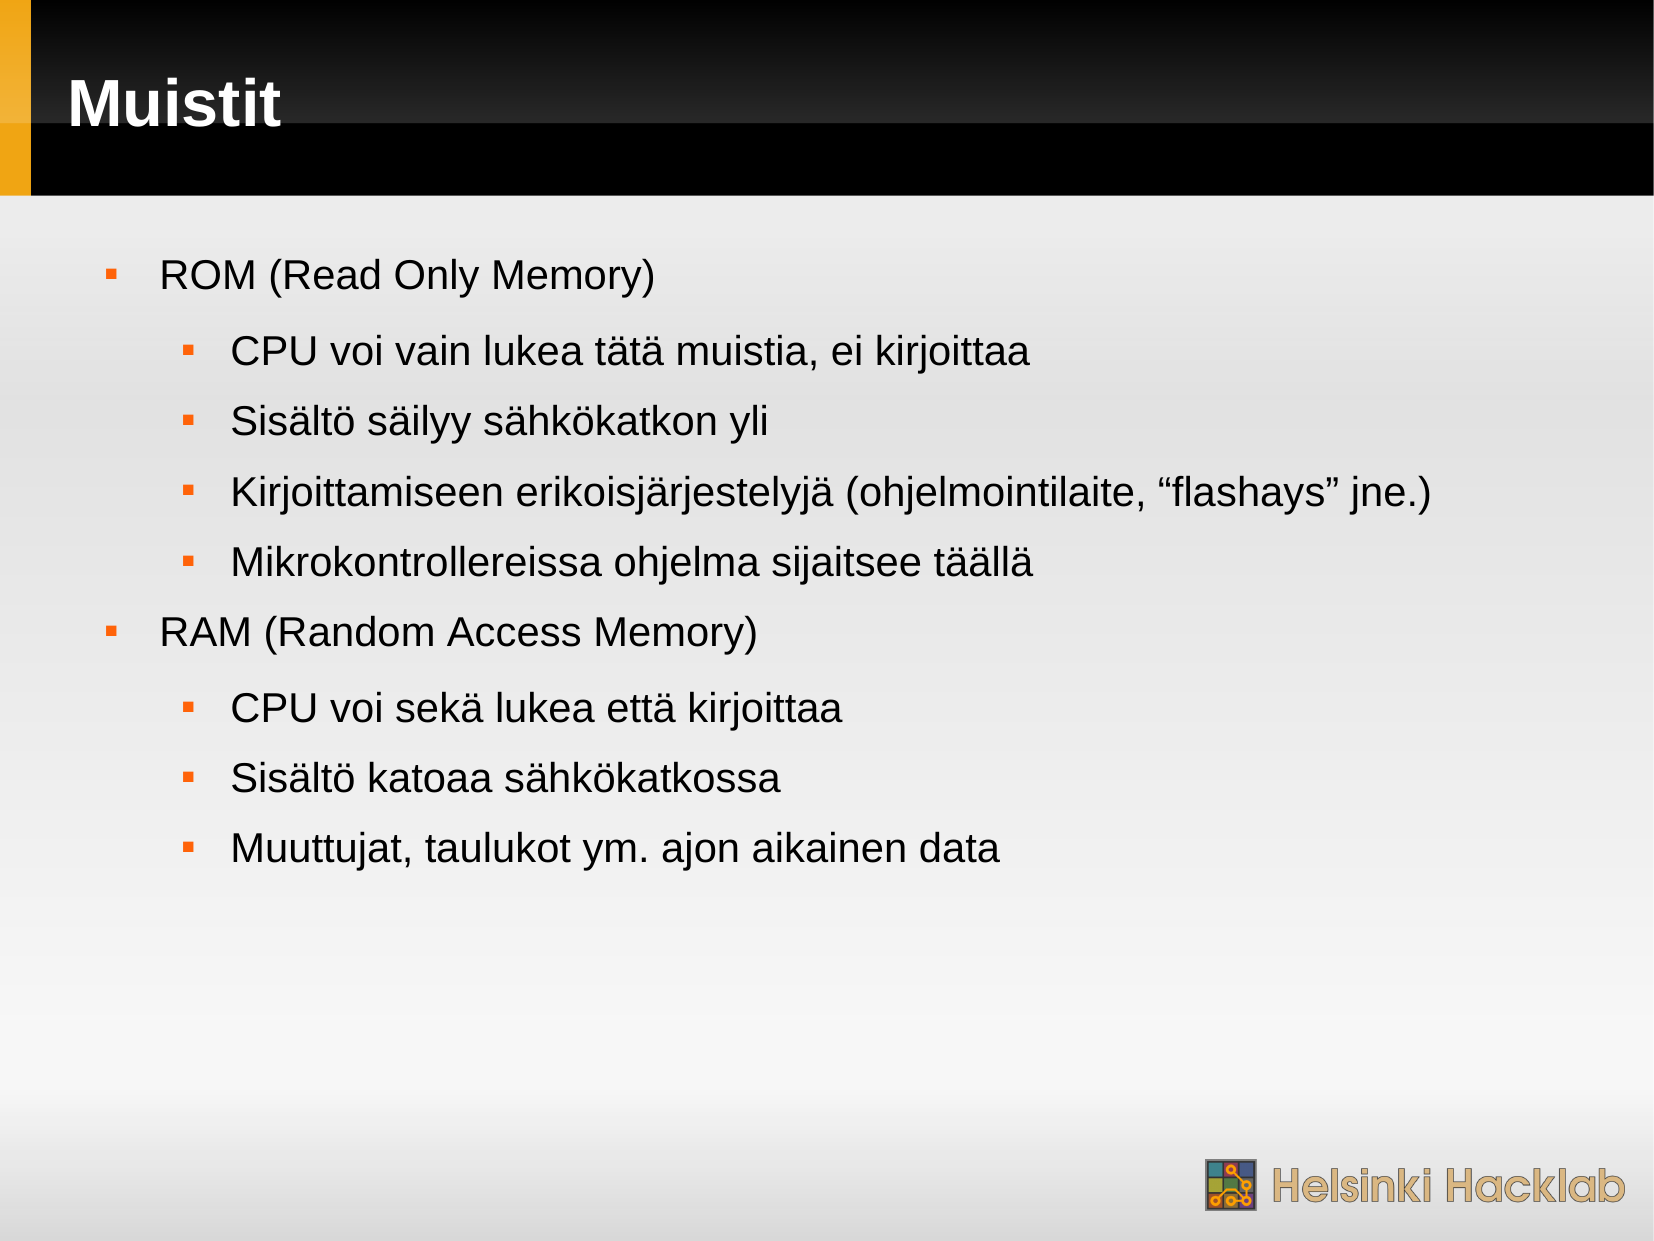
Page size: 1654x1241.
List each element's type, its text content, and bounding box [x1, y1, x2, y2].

picture [0, 0, 1654, 1241]
list ROM (Read Only Memory) CPU voi vain lukea tätä muistia, ei kirjoittaa Sisältö säilyy sähkökatkon yli Kirjoittamiseen erikoisjärjestelyjä (ohjelmointilaite, “flashays” jne.) Mikrokontrollereissa ohjelma sijaitsee täällä RAM (Random Access Memory) CPU voi sekä lukea että kirjoittaa Sisältö katoaa sähkökatkossa Muuttujat, taulukot ym. ajon aikainen data [88, 252, 1512, 1071]
title Muistit [67, 0, 1556, 208]
